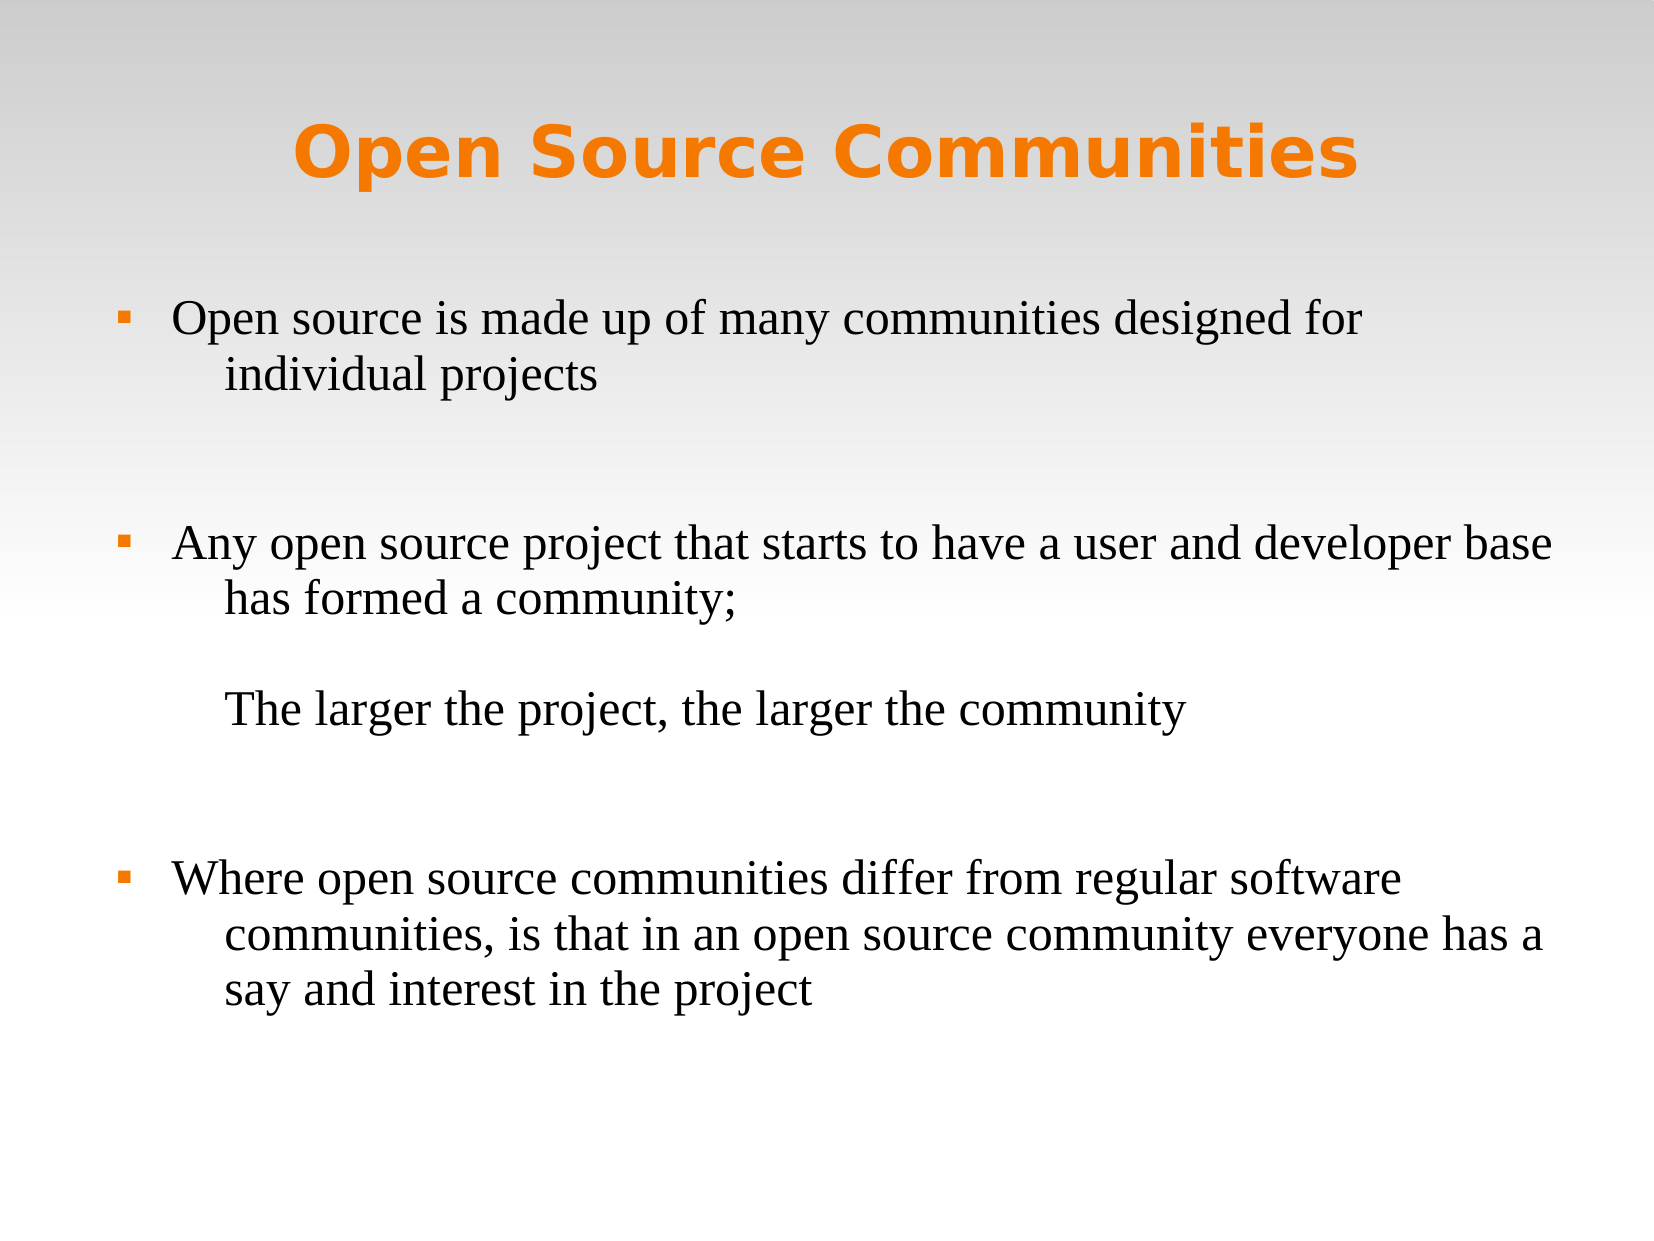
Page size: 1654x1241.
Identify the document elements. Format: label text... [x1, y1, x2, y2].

list Open source is made up of many communities designed for individual projects Any open source project that starts to have a user and developer base has formed a community; The larger the project, the larger the community Where open source communities differ from regular software communities, is that in an open source community everyone has a say and interest in the project [82, 290, 1571, 1109]
title Open Source Communities [82, 49, 1571, 257]
